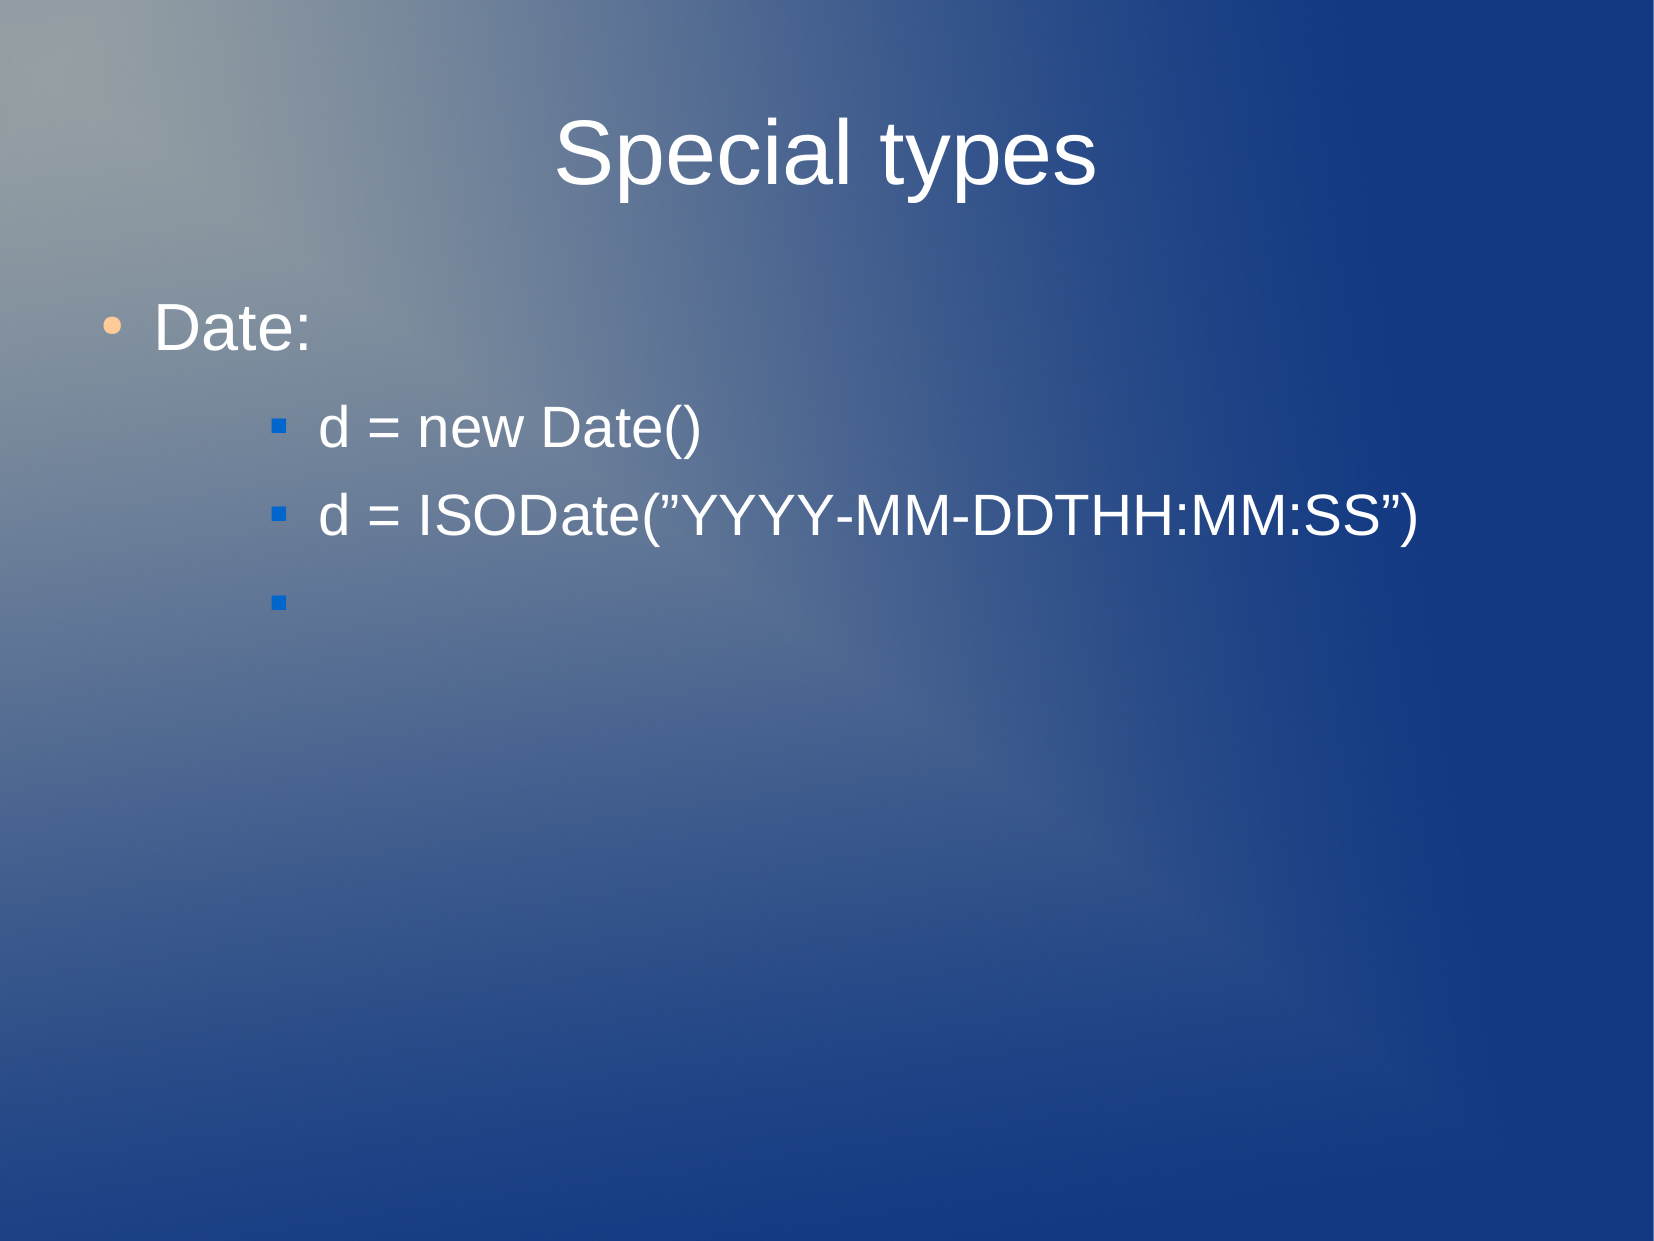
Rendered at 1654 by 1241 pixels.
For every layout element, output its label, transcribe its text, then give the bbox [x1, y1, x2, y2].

picture [0, 0, 1654, 1241]
list Date: d = new Date() d = ISODate(”YYYY-MM-DDTHH:MM:SS”) [82, 290, 1571, 1109]
title Special types [82, 49, 1571, 257]
